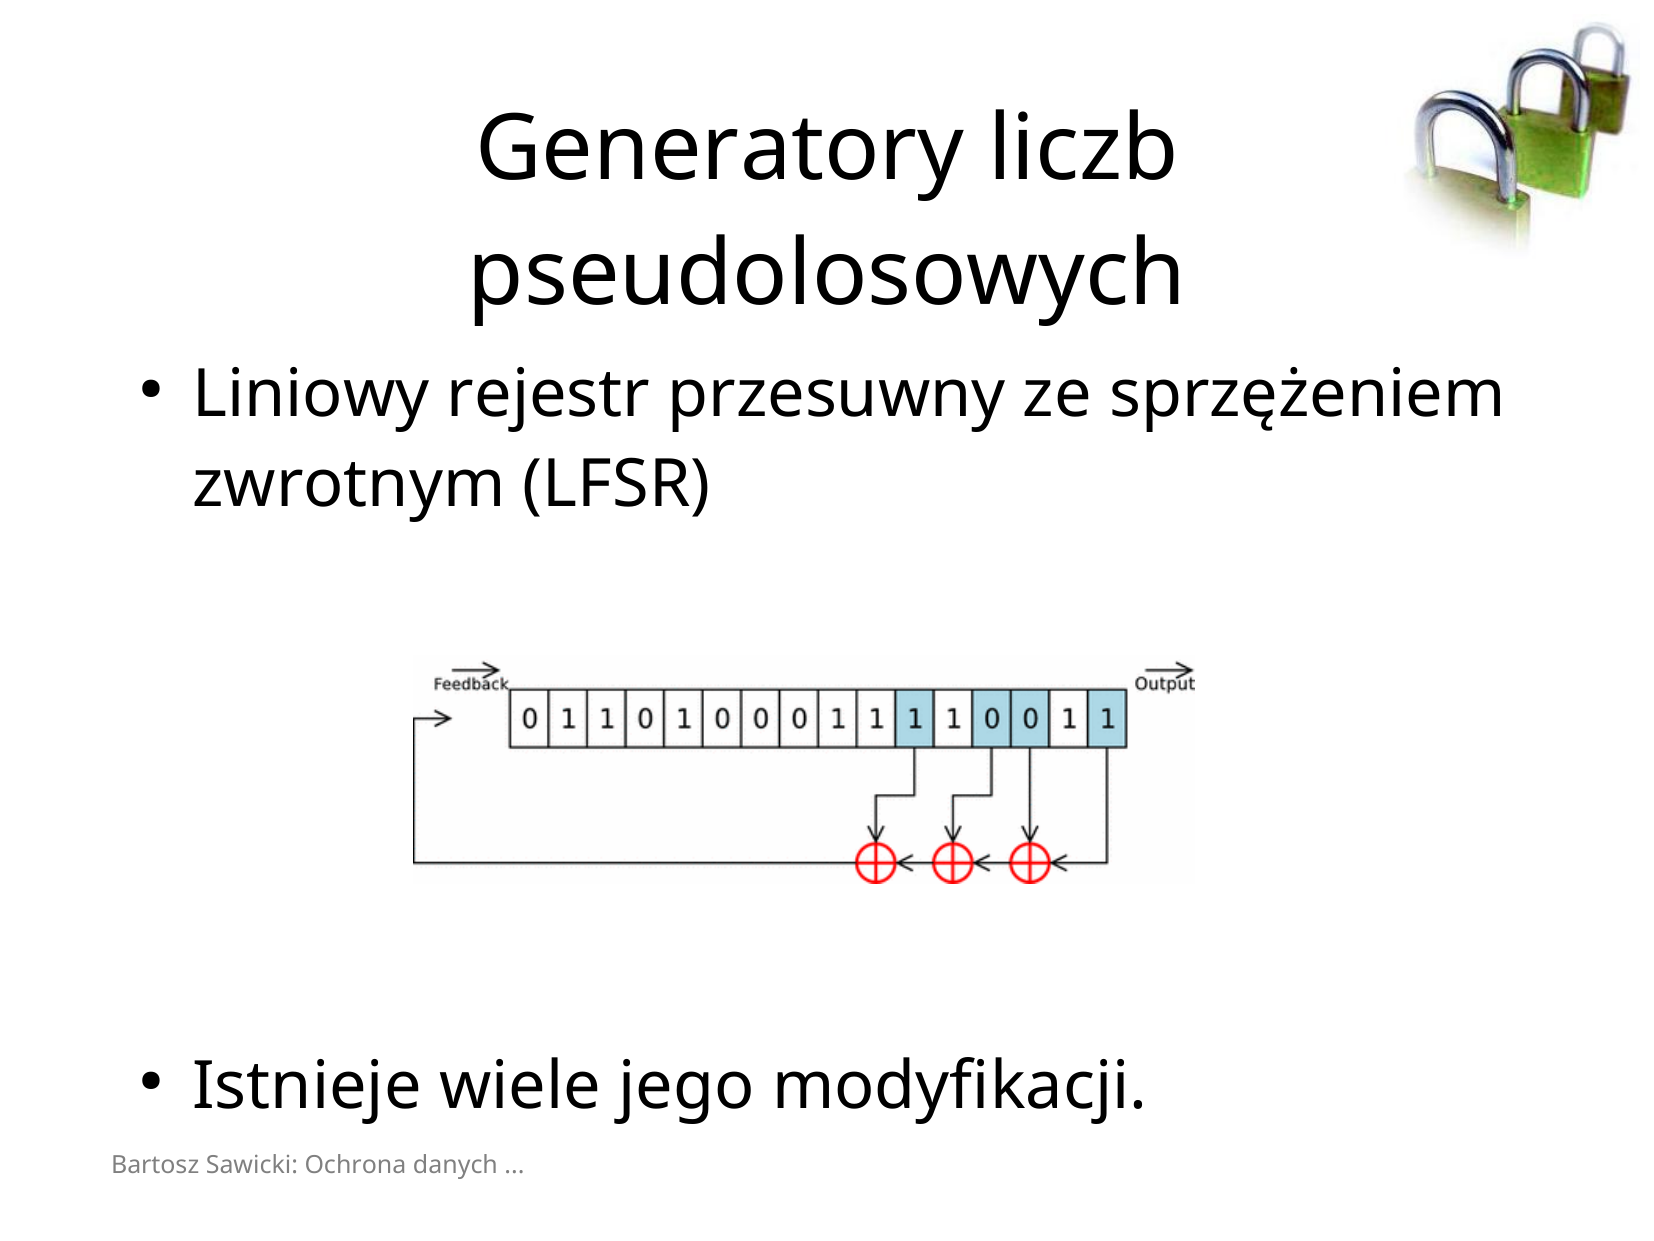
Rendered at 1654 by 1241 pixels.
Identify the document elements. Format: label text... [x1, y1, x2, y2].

picture [1385, 14, 1640, 266]
title Generatory liczb pseudolosowych [121, 94, 1534, 319]
list Liniowy rejestr przesuwny ze sprzężeniem zwrotnym (LFSR) Istnieje wiele jego modyfikacji. [121, 344, 1534, 1127]
picture [413, 655, 1195, 884]
